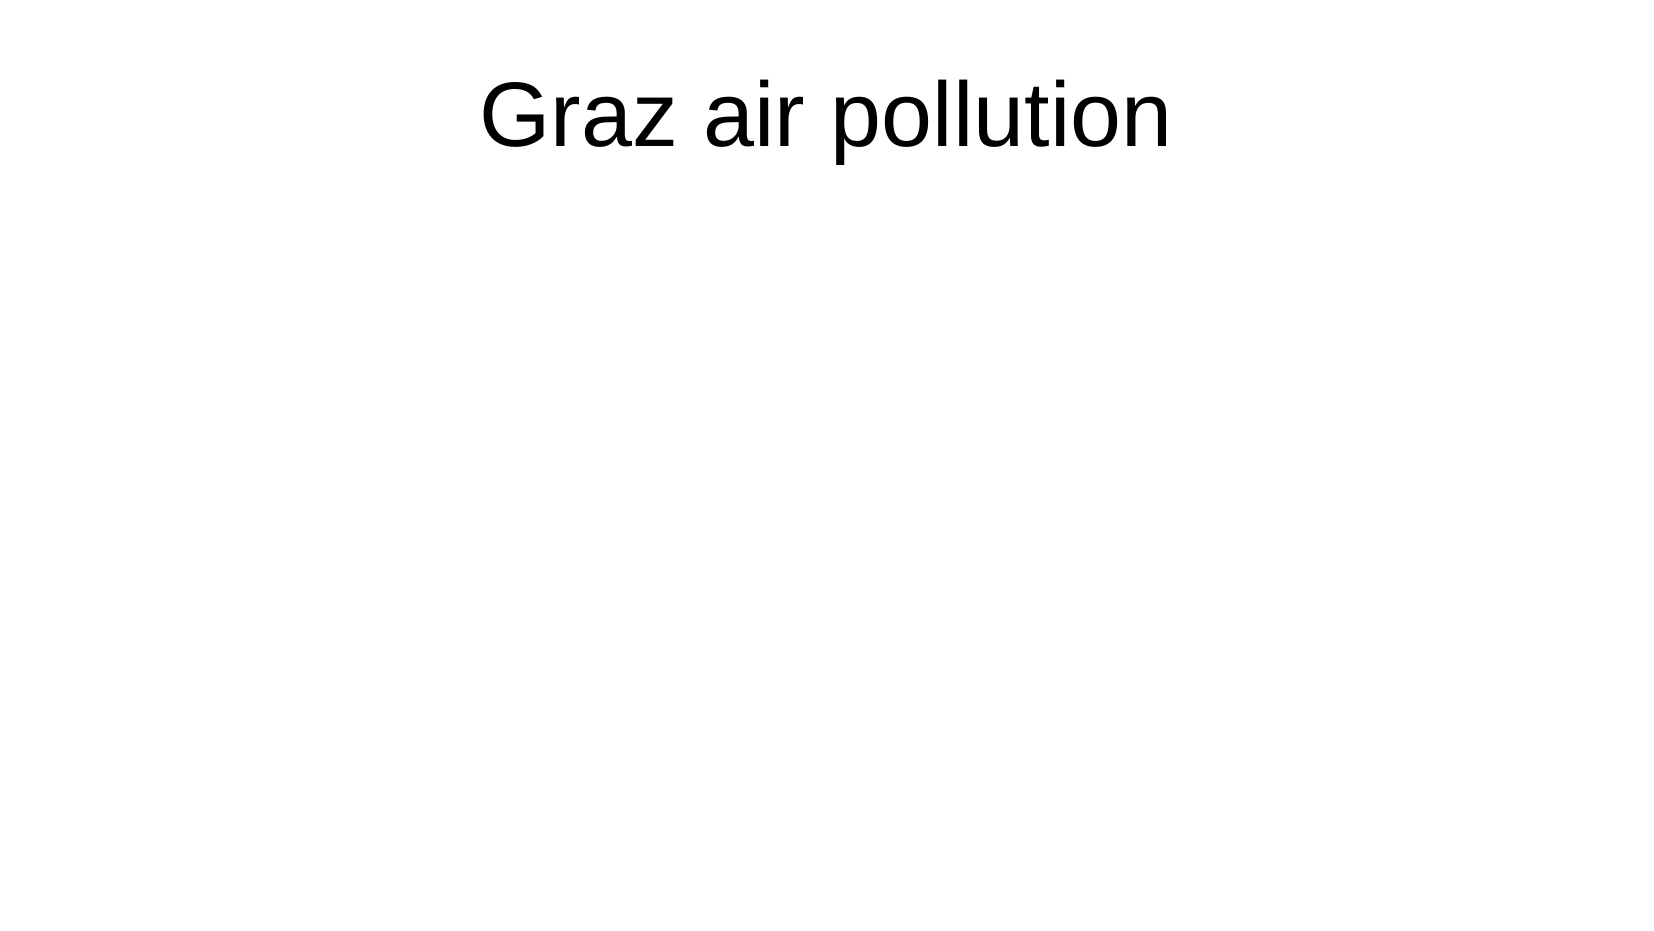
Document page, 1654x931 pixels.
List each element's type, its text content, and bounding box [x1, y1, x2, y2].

title Graz air pollution [82, 37, 1571, 193]
